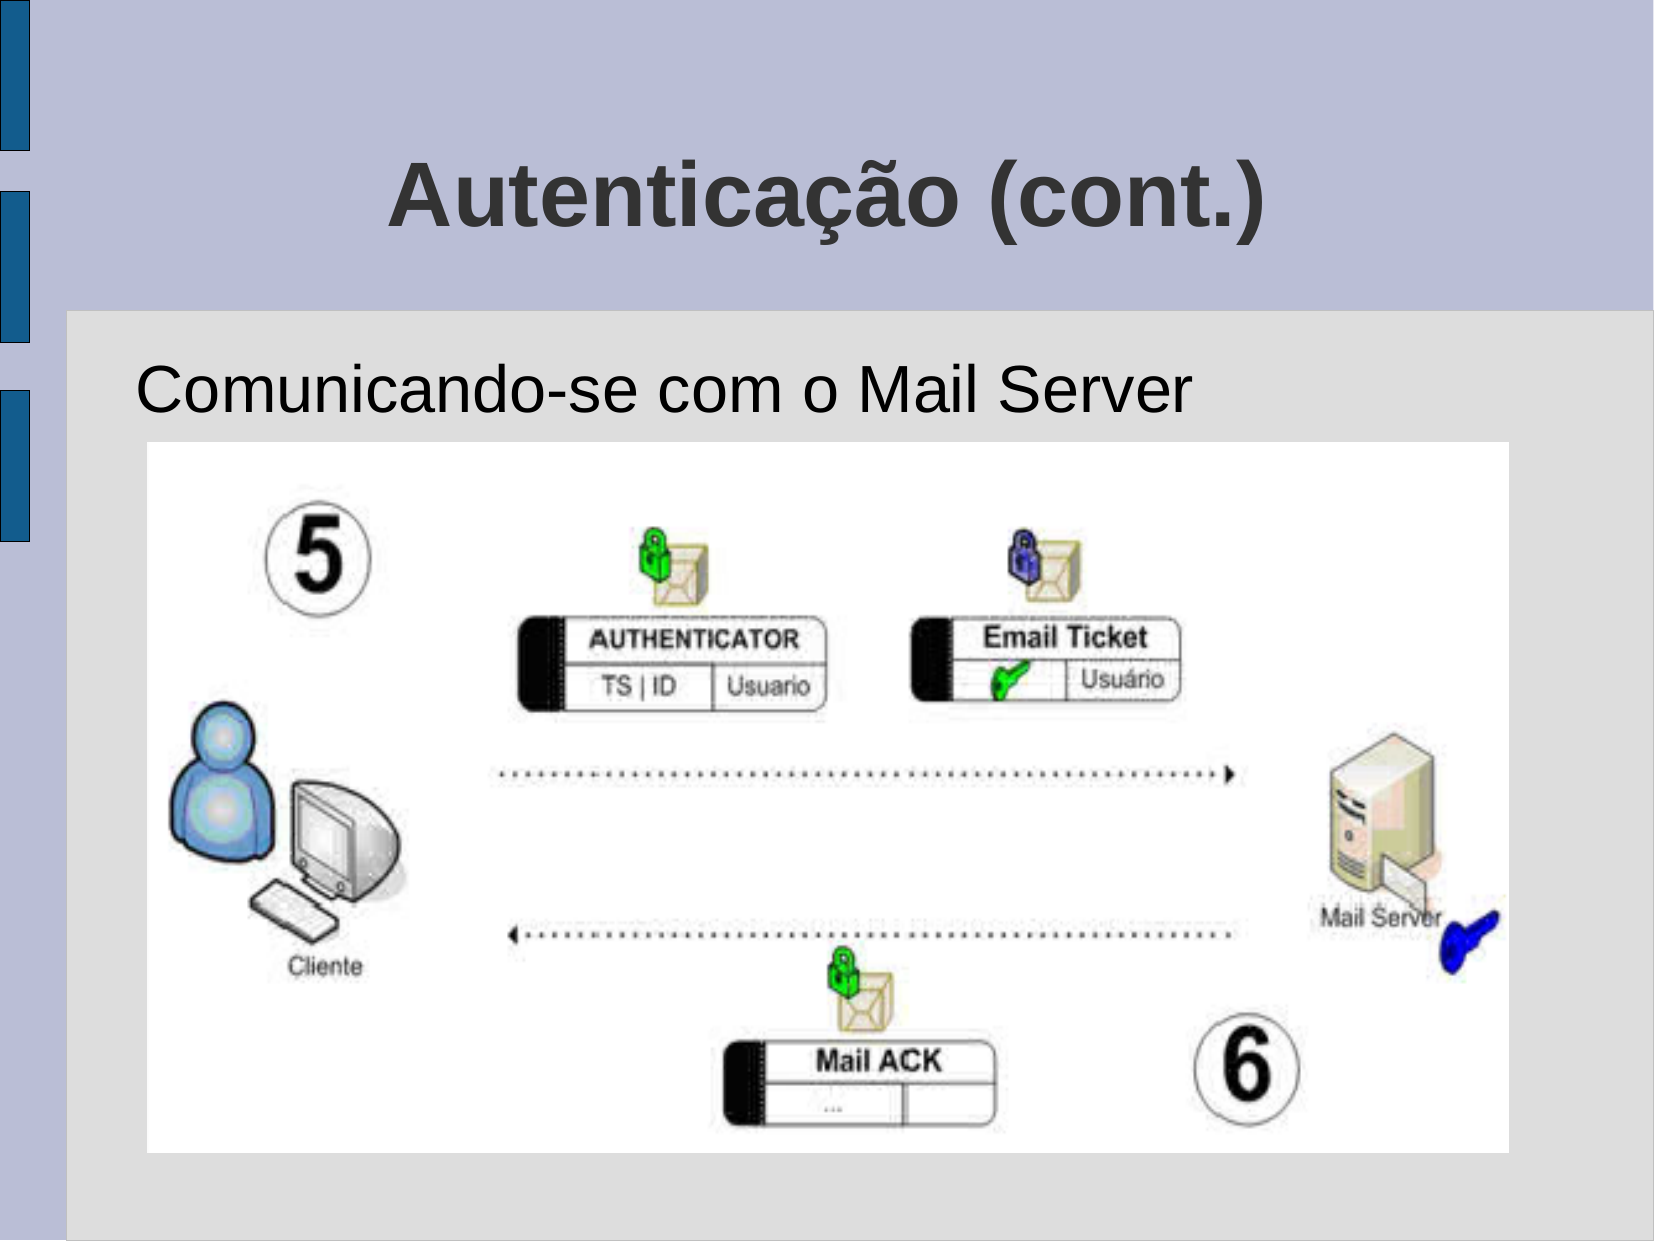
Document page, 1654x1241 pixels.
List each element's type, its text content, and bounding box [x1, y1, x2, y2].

title Autenticação (cont.) [121, 91, 1534, 299]
picture [147, 442, 1509, 1153]
list Comunicando-se com o Mail Server [118, 352, 1536, 475]
